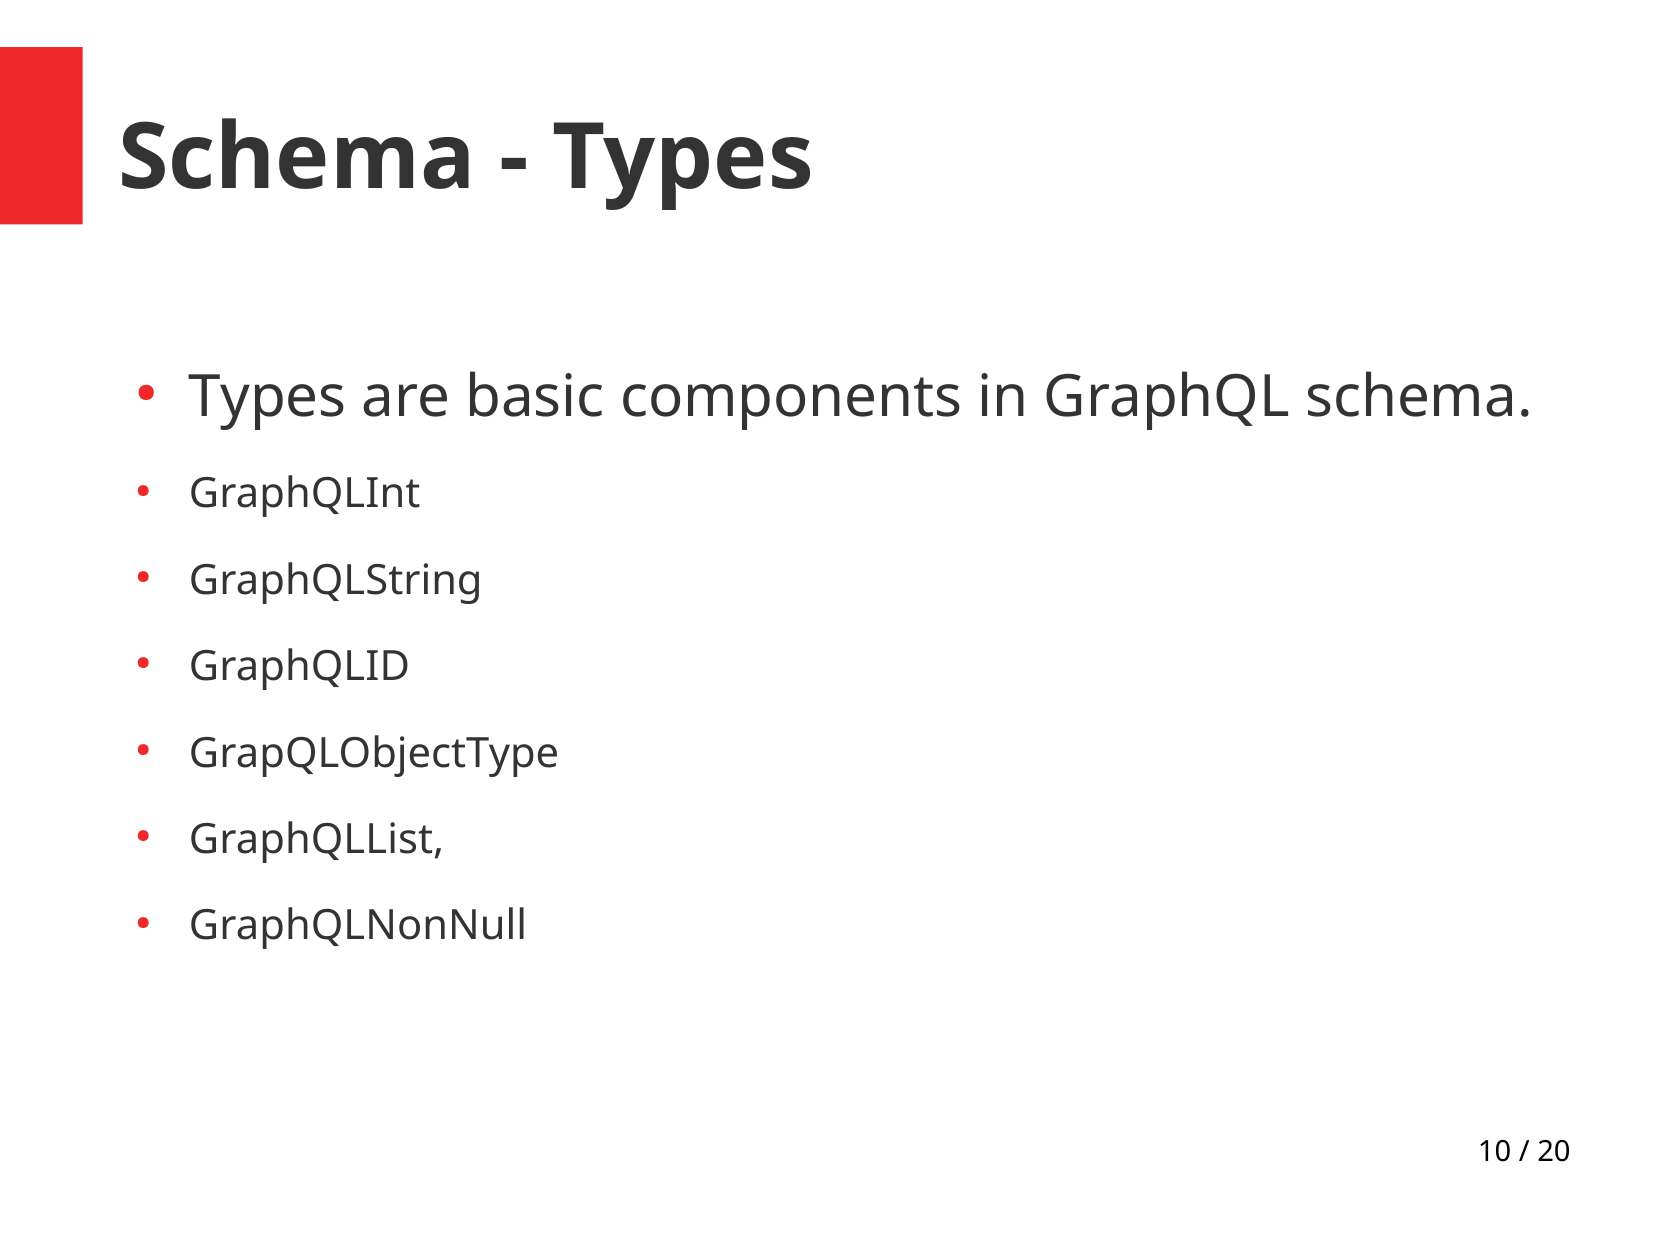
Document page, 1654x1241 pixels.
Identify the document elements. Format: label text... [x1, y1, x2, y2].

title Schema - Types [118, 49, 1571, 257]
list Types are basic components in GraphQL schema. GraphQLInt GraphQLString GraphQLID GrapQLObjectType GraphQLList, GraphQLNonNull [118, 354, 1536, 1074]
